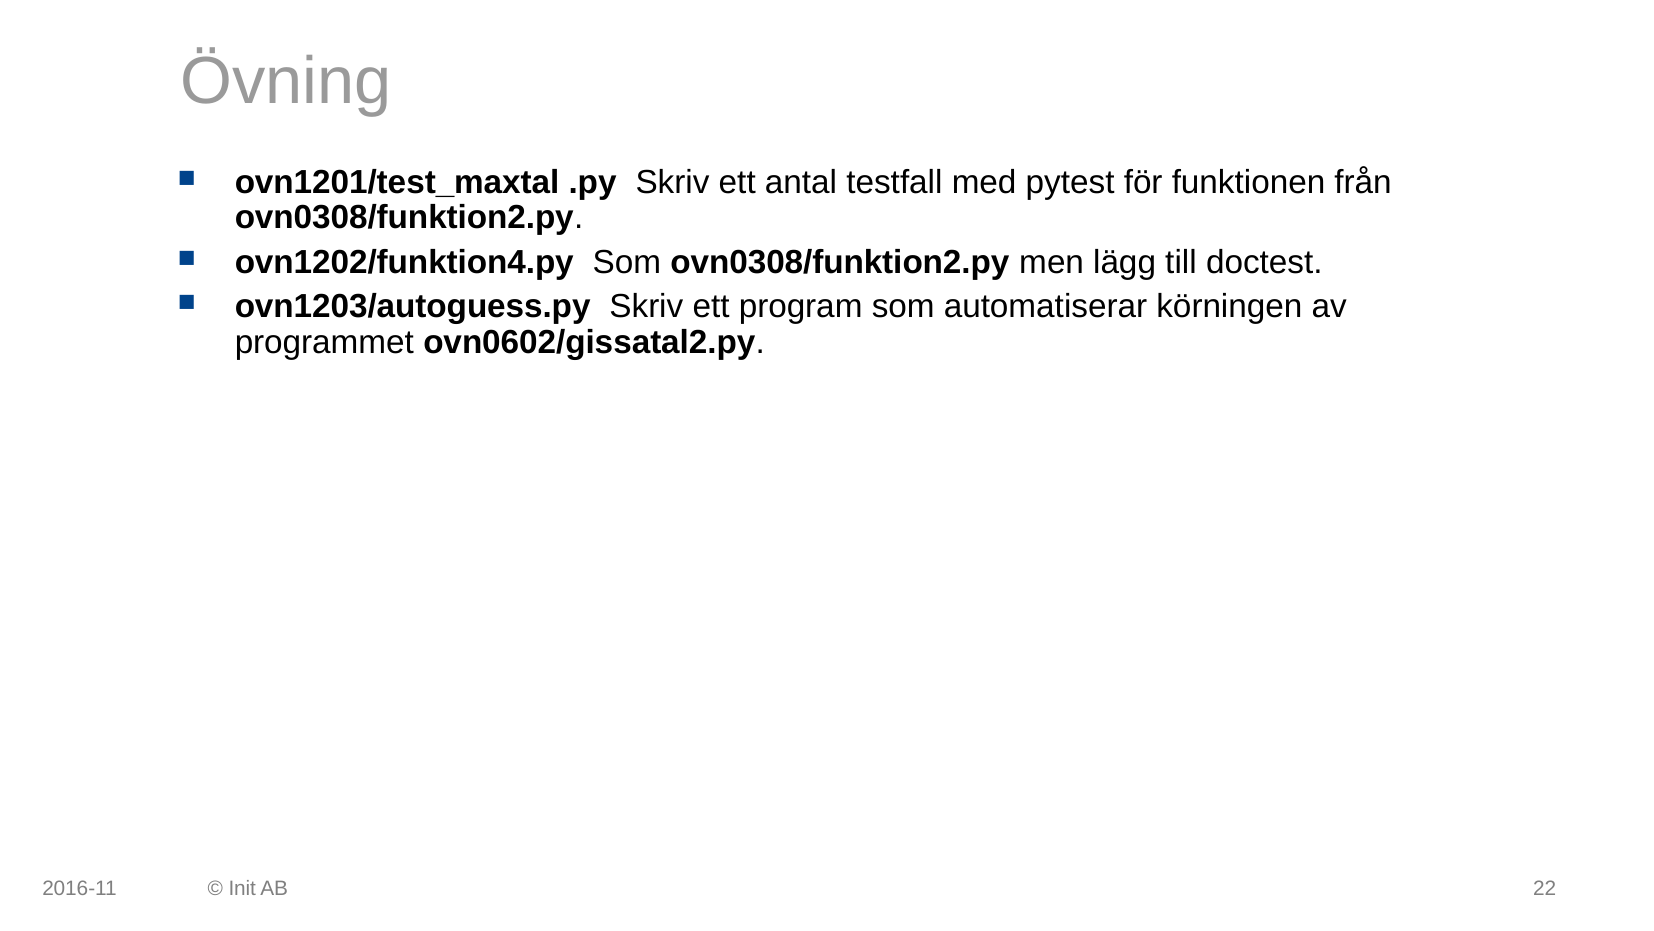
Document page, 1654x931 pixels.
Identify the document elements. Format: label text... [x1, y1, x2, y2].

text_box Övning [165, 0, 1489, 125]
text_box <nummer> [1488, 857, 1571, 908]
text_box © Init AB [192, 857, 1461, 908]
text_box ovn1201/test_maxtal .py Skriv ett antal testfall med pytest för funktionen från ovn0308/funktion2.py. ovn1202/funktion4.py Som ovn0308/funktion2.py men lägg till doctest. ovn1203/autoguess.py Skriv ett program som automatiserar körningen av programmet ovn0602/gissatal2.py. [165, 156, 1489, 796]
text_box 2016-11 [27, 857, 166, 908]
